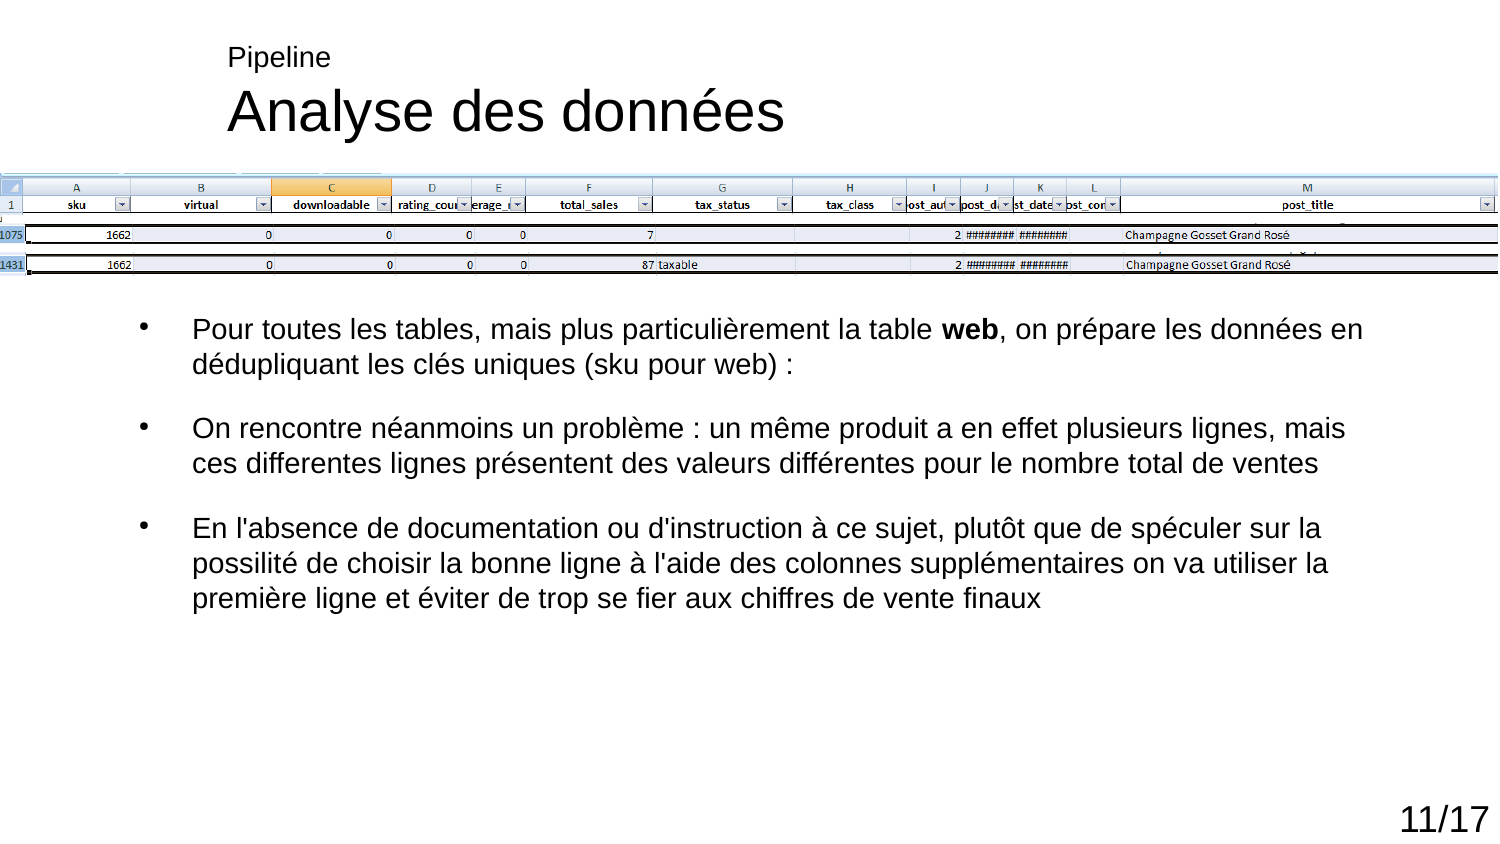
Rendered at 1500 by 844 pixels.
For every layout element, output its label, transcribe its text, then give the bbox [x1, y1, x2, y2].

text_box 11/17 [1384, 791, 1500, 844]
title Pipeline Analyse des données [212, 23, 1368, 165]
list Pour toutes les tables, mais plus particulièrement la table web, on prépare les données en dédupliquant les clés uniques (sku pour web) : On rencontre néanmoins un problème : un même produit a en effet plusieurs lignes, mais ces differentes lignes présentent des valeurs différentes pour le nombre total de ventes En l'absence de documentation ou d'instruction à ce sujet, plutôt que de spéculer sur la possilité de choisir la bonne ligne à l'aide des colonnes supplémentaires on va utiliser la première ligne et éviter de trop se fier aux chiffres de vente finaux [106, 295, 1415, 804]
picture [0, 165, 1500, 276]
